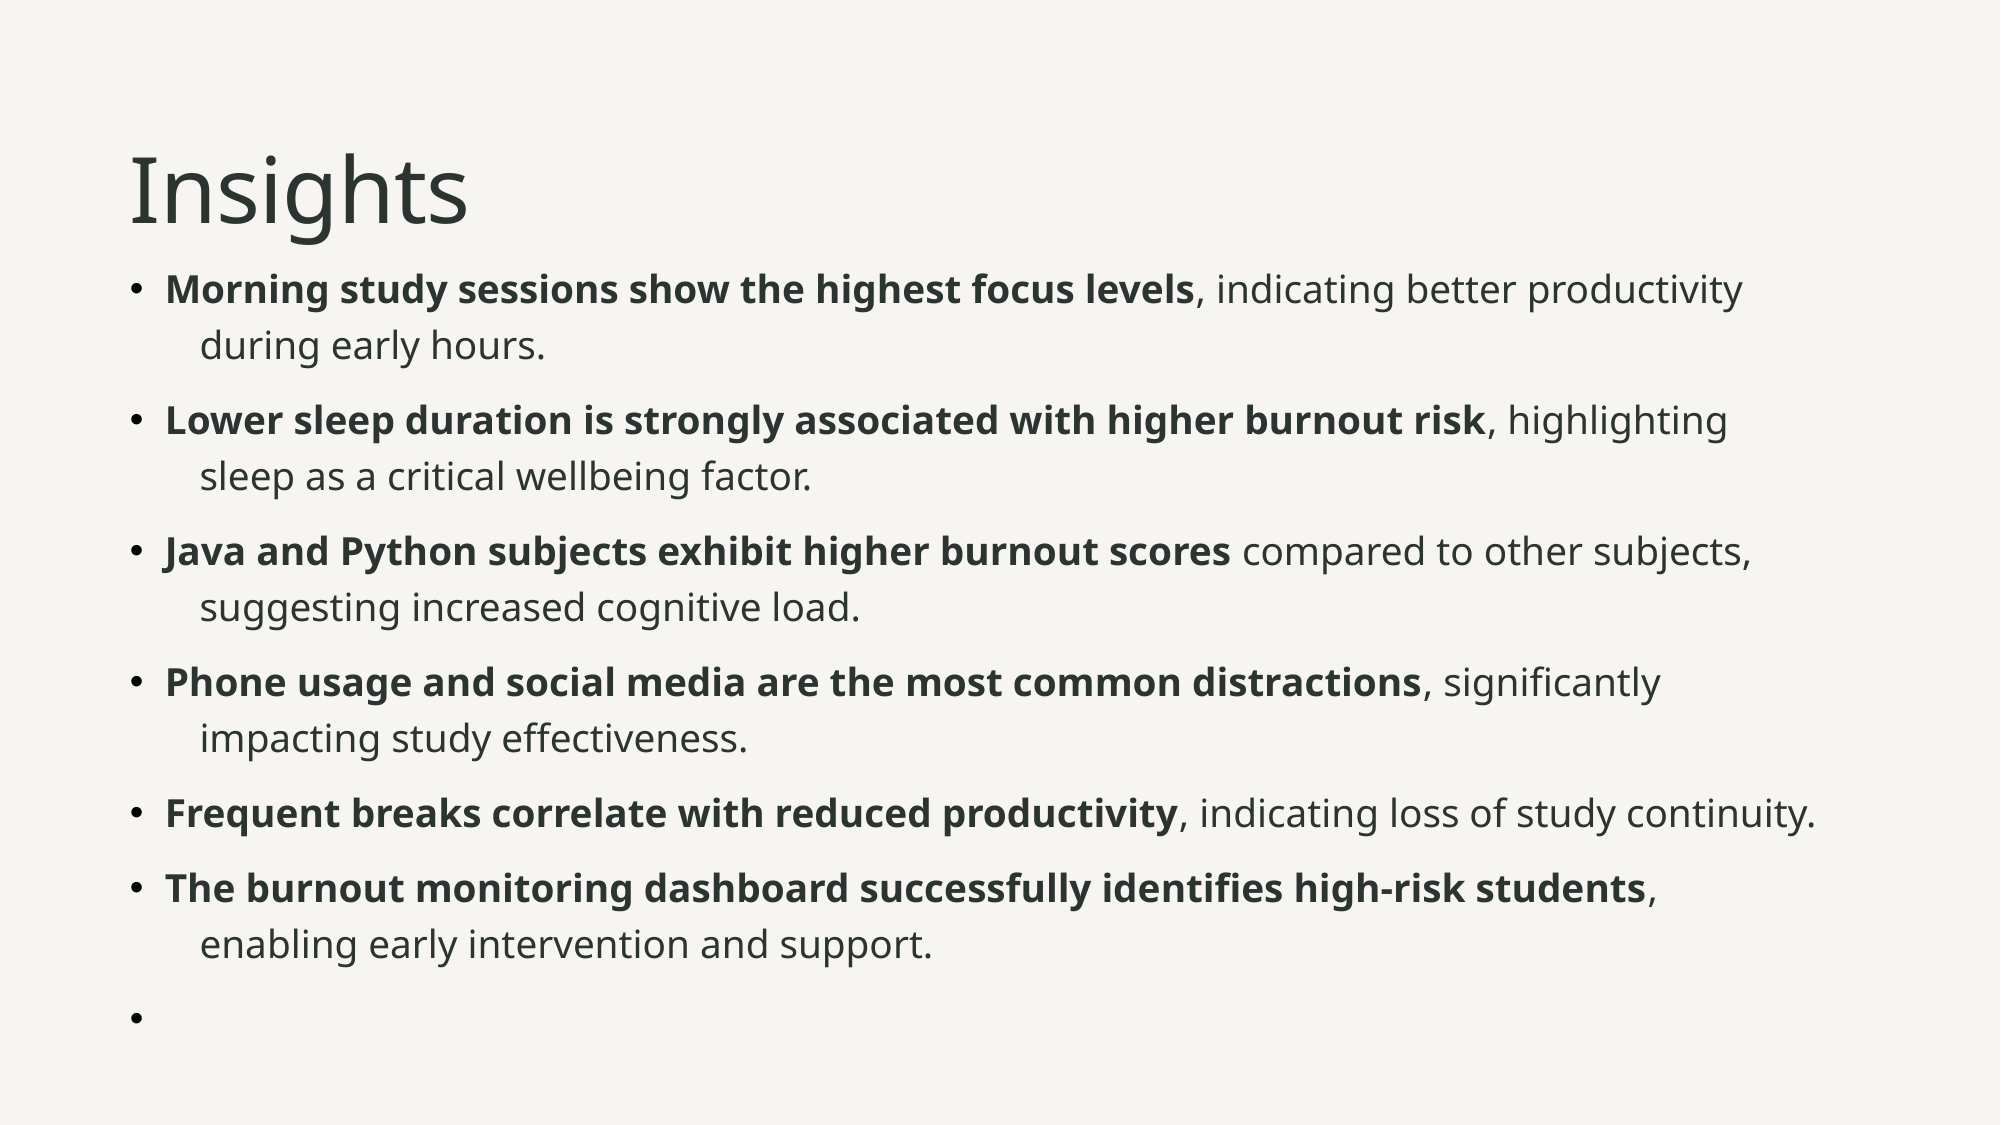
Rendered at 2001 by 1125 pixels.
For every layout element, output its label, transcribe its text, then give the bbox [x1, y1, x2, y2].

list Morning study sessions show the highest focus levels, indicating better productivity during early hours. Lower sleep duration is strongly associated with higher burnout risk, highlighting sleep as a critical wellbeing factor. Java and Python subjects exhibit higher burnout scores compared to other subjects, suggesting increased cognitive load. Phone usage and social media are the most common distractions, significantly impacting study effectiveness. Frequent breaks correlate with reduced productivity, indicating loss of study continuity. The burnout monitoring dashboard successfully identifies high-risk students, enabling early intervention and support. [114, 247, 1840, 1003]
title Insights [114, 82, 1840, 244]
